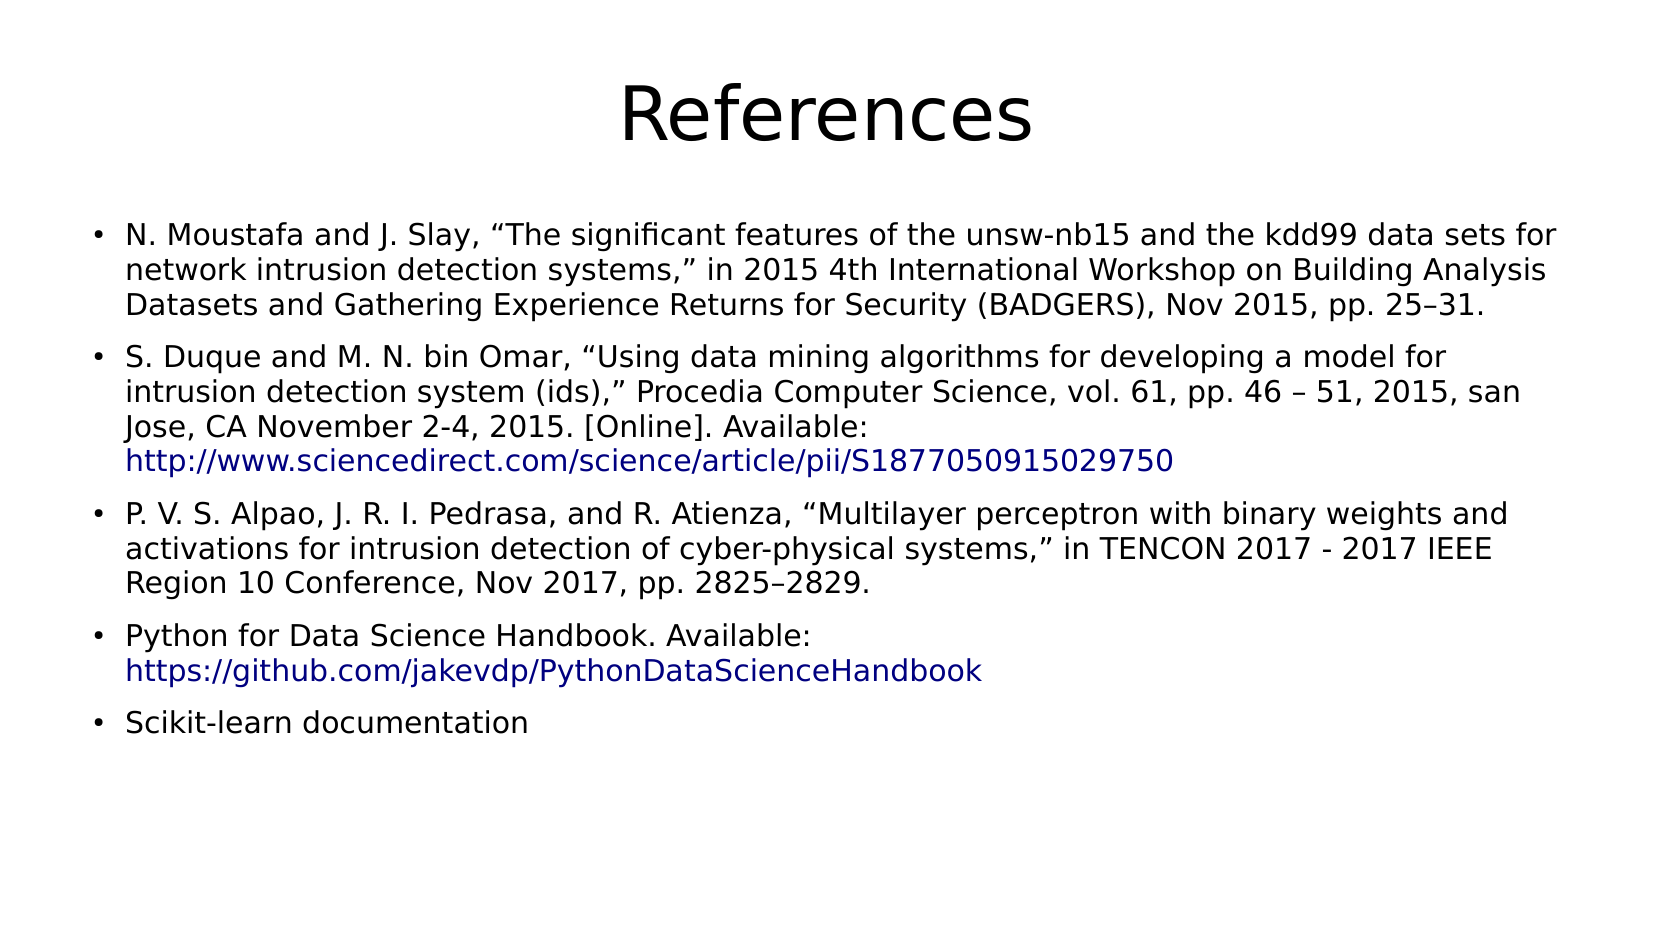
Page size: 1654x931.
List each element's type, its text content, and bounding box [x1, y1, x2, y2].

list N. Moustafa and J. Slay, “The significant features of the unsw-nb15 and the kdd99 data sets for network intrusion detection systems,” in 2015 4th International Workshop on Building Analysis Datasets and Gathering Experience Returns for Security (BADGERS), Nov 2015, pp. 25–31. S. Duque and M. N. bin Omar, “Using data mining algorithms for developing a model for intrusion detection system (ids),” Procedia Computer Science, vol. 61, pp. 46 – 51, 2015, san Jose, CA November 2-4, 2015. [Online]. Available: http://www.sciencedirect.com/science/article/pii/S1877050915029750 P. V. S. Alpao, J. R. I. Pedrasa, and R. Atienza, “Multilayer perceptron with binary weights and activations for intrusion detection of cyber-physical systems,” in TENCON 2017 - 2017 IEEE Region 10 Conference, Nov 2017, pp. 2825–2829. Python for Data Science Handbook. Available: https://github.com/jakevdp/PythonDataScienceHandbook Scikit-learn documentation [82, 217, 1571, 758]
title References [82, 37, 1571, 193]
